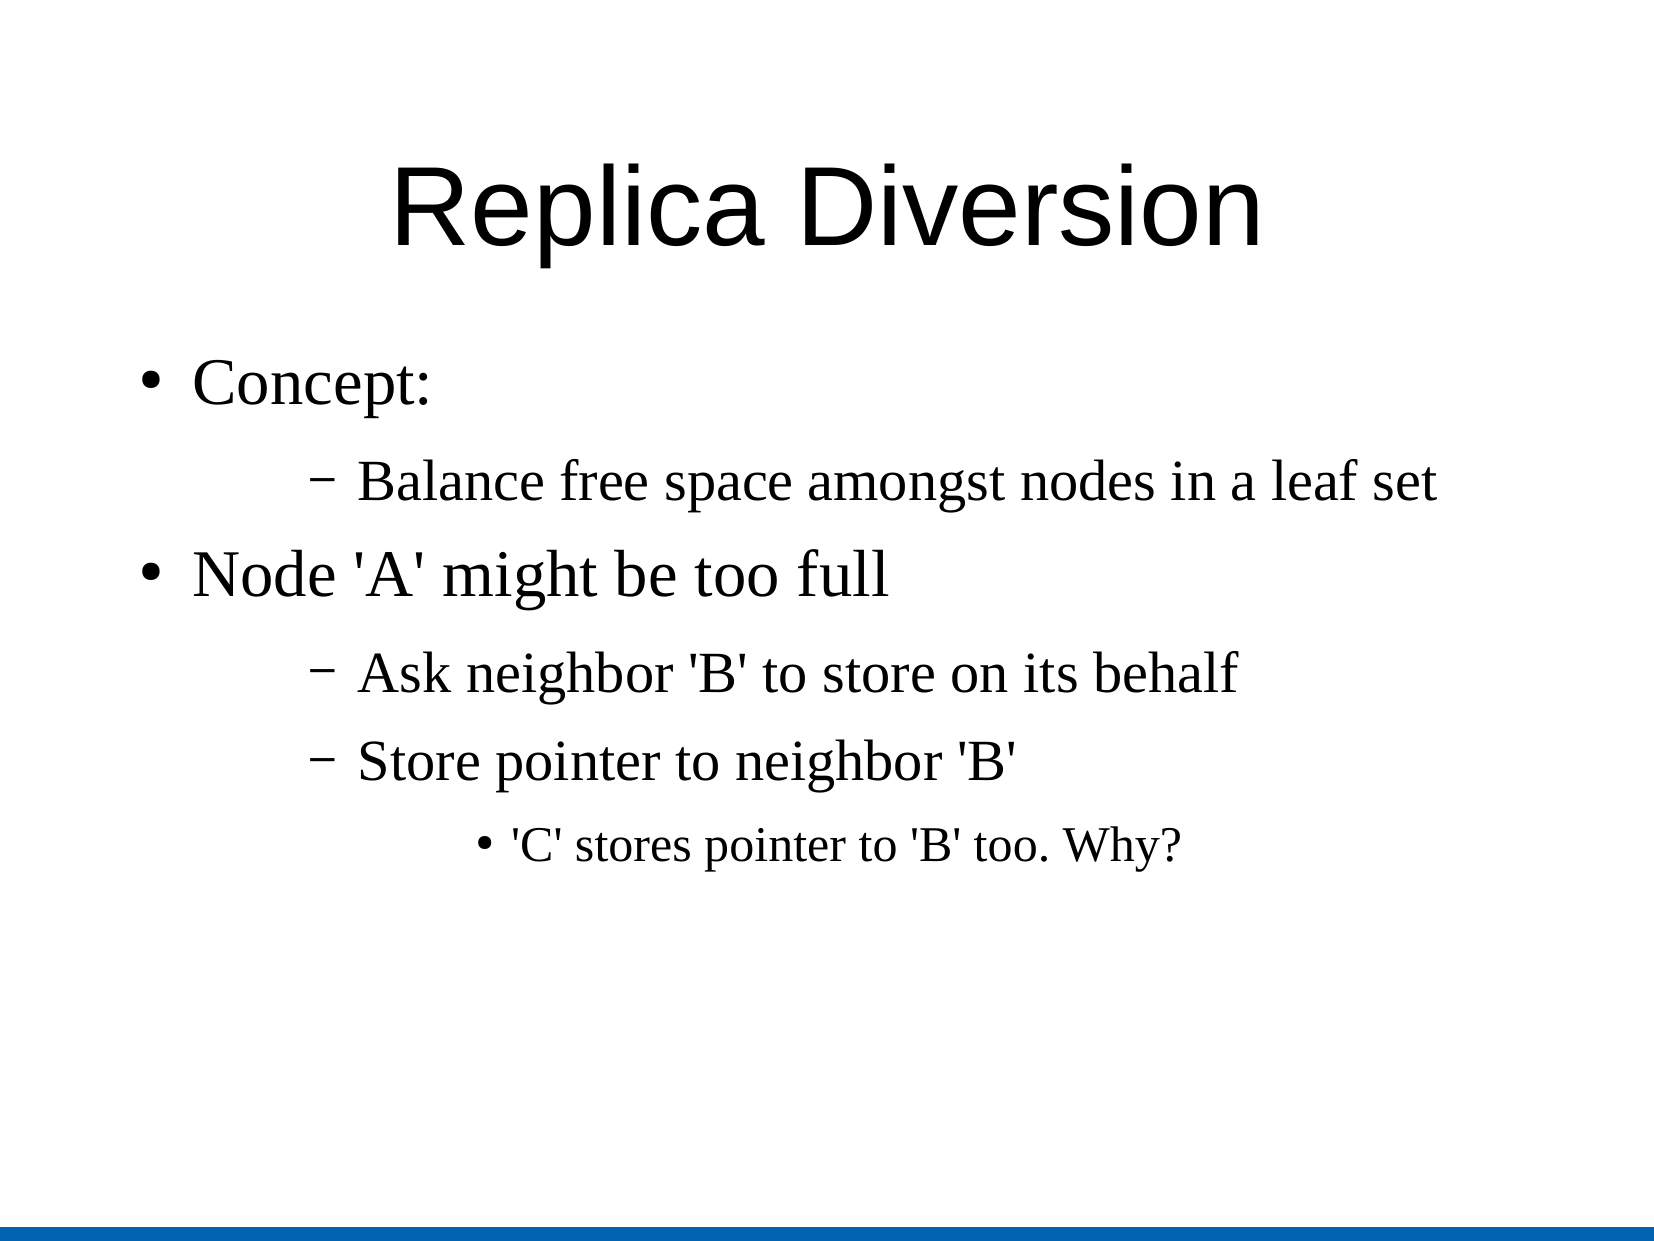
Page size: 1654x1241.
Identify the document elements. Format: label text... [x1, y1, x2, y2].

list Concept: Balance free space amongst nodes in a leaf set Node 'A' might be too full Ask neighbor 'B' to store on its behalf Store pointer to neighbor 'B' 'C' stores pointer to 'B' too. Why? [121, 344, 1533, 1127]
title Replica Diversion [121, 102, 1533, 311]
